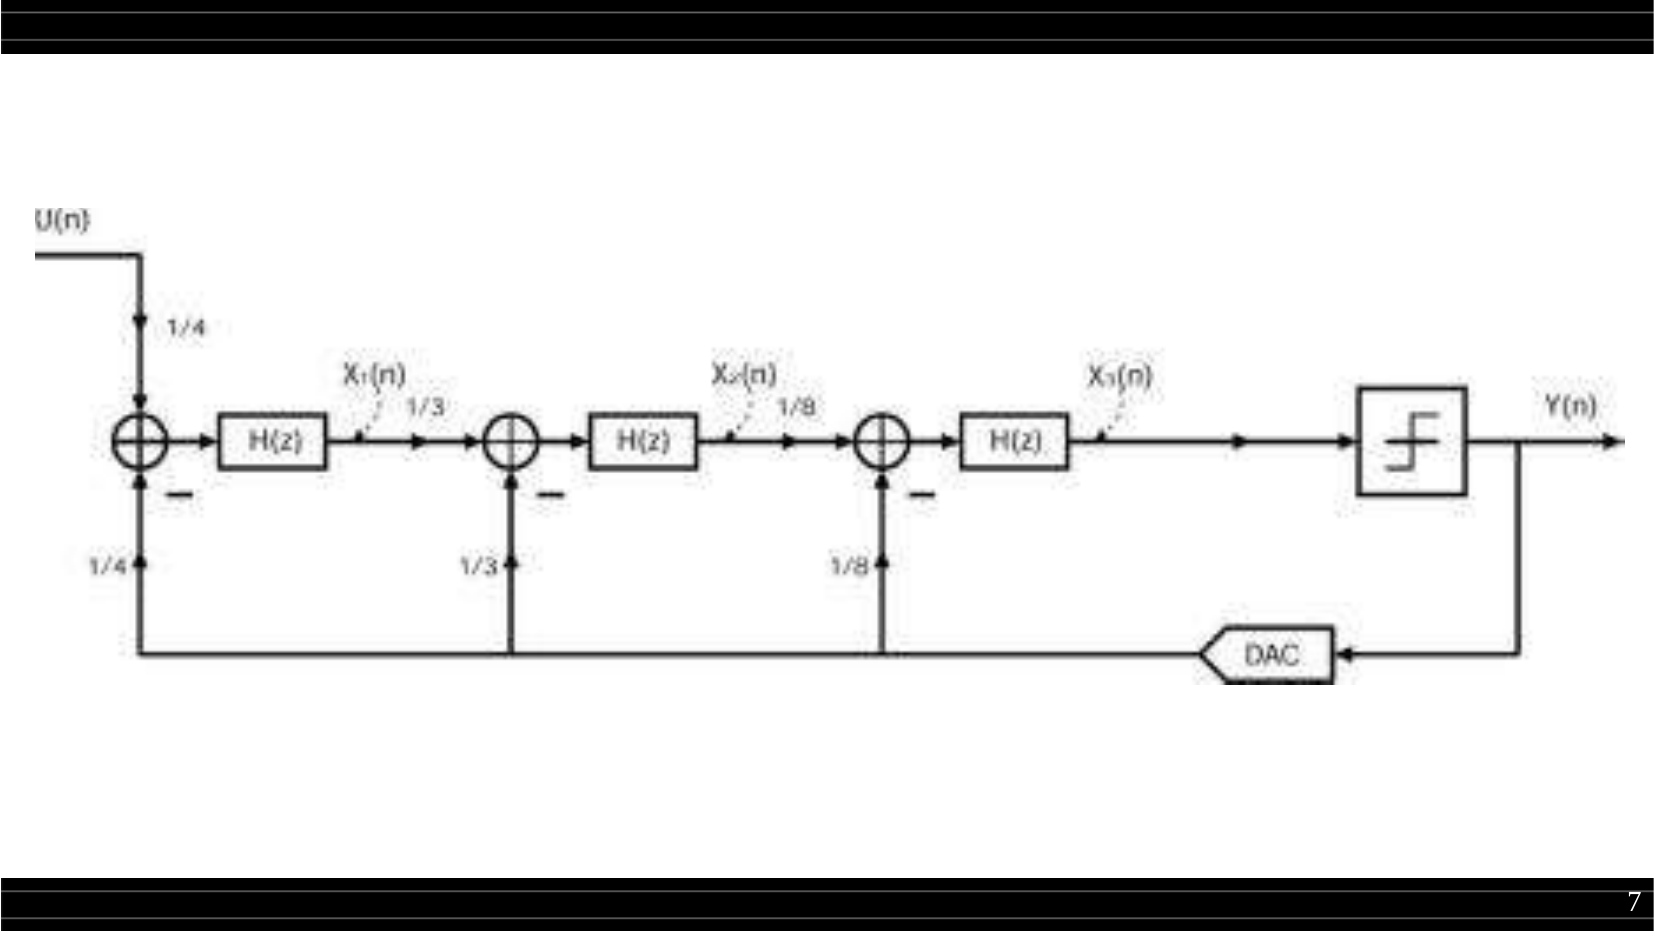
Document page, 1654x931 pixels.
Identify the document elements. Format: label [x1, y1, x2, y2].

picture [1, 878, 1654, 931]
picture [35, 208, 1625, 686]
picture [1, 0, 1654, 54]
